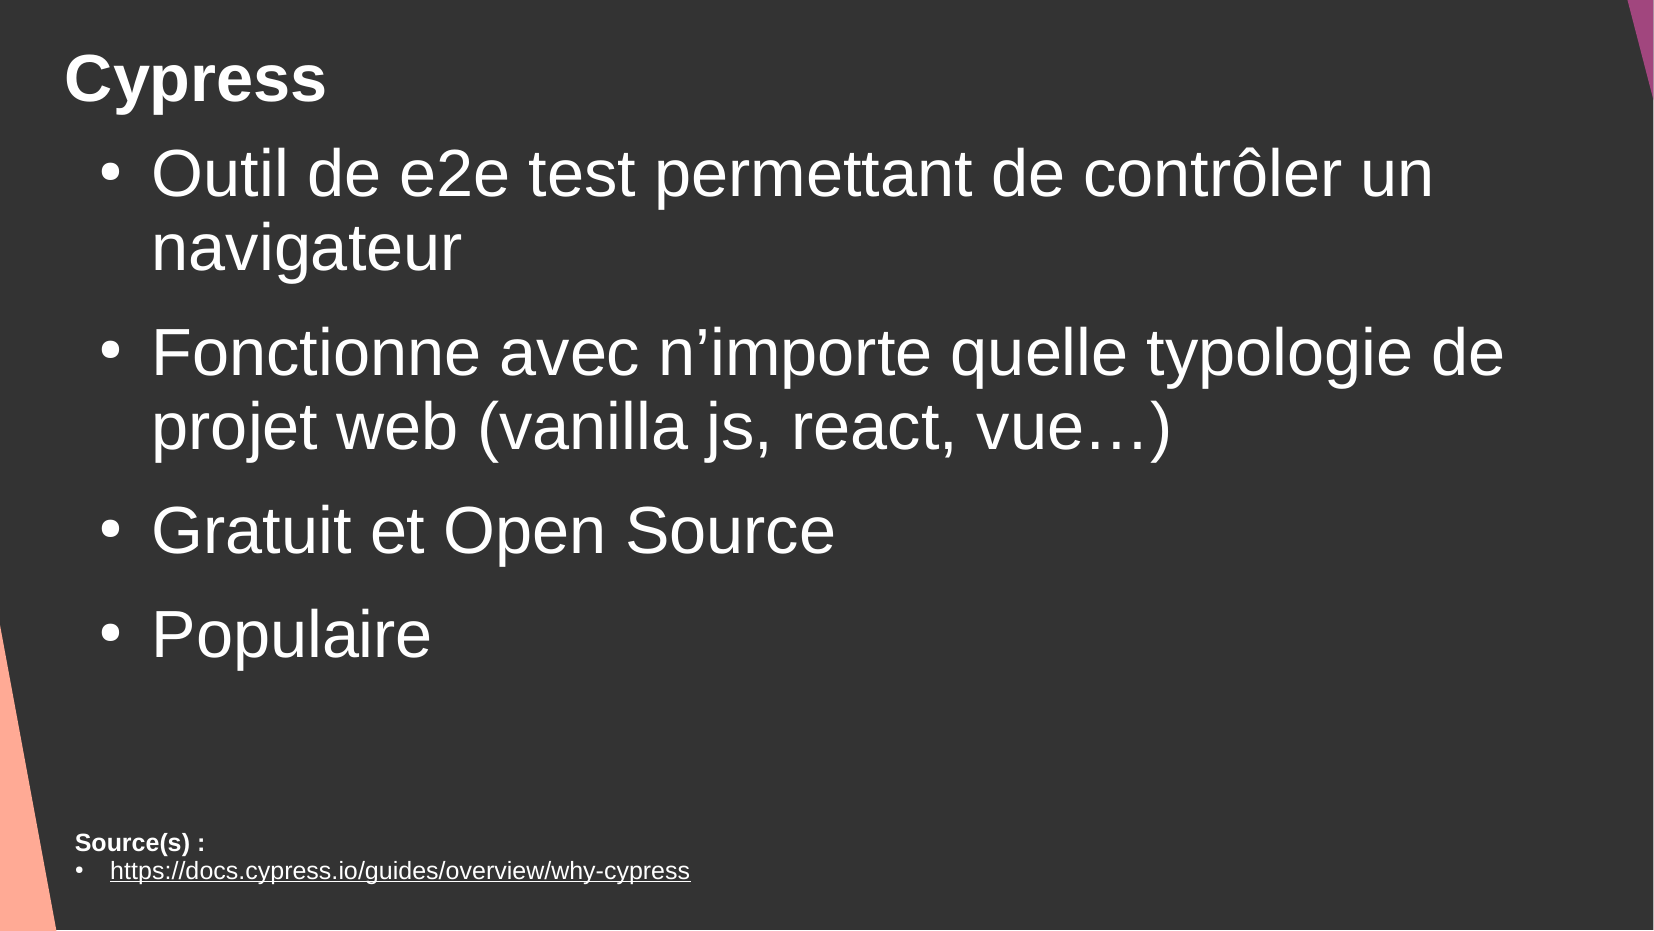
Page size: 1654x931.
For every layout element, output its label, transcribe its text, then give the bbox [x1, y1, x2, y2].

text_box [1627, 0, 1654, 103]
title Cypress [64, 40, 1635, 116]
text_box Source(s) : https://docs.cypress.io/guides/overview/why-cypress [60, 821, 1546, 906]
list Outil de e2e test permettant de contrôler un navigateur Fonctionne avec n’importe quelle typologie de projet web (vanilla js, react, vue…) Gratuit et Open Source Populaire [80, 135, 1620, 804]
text_box [0, 625, 57, 931]
